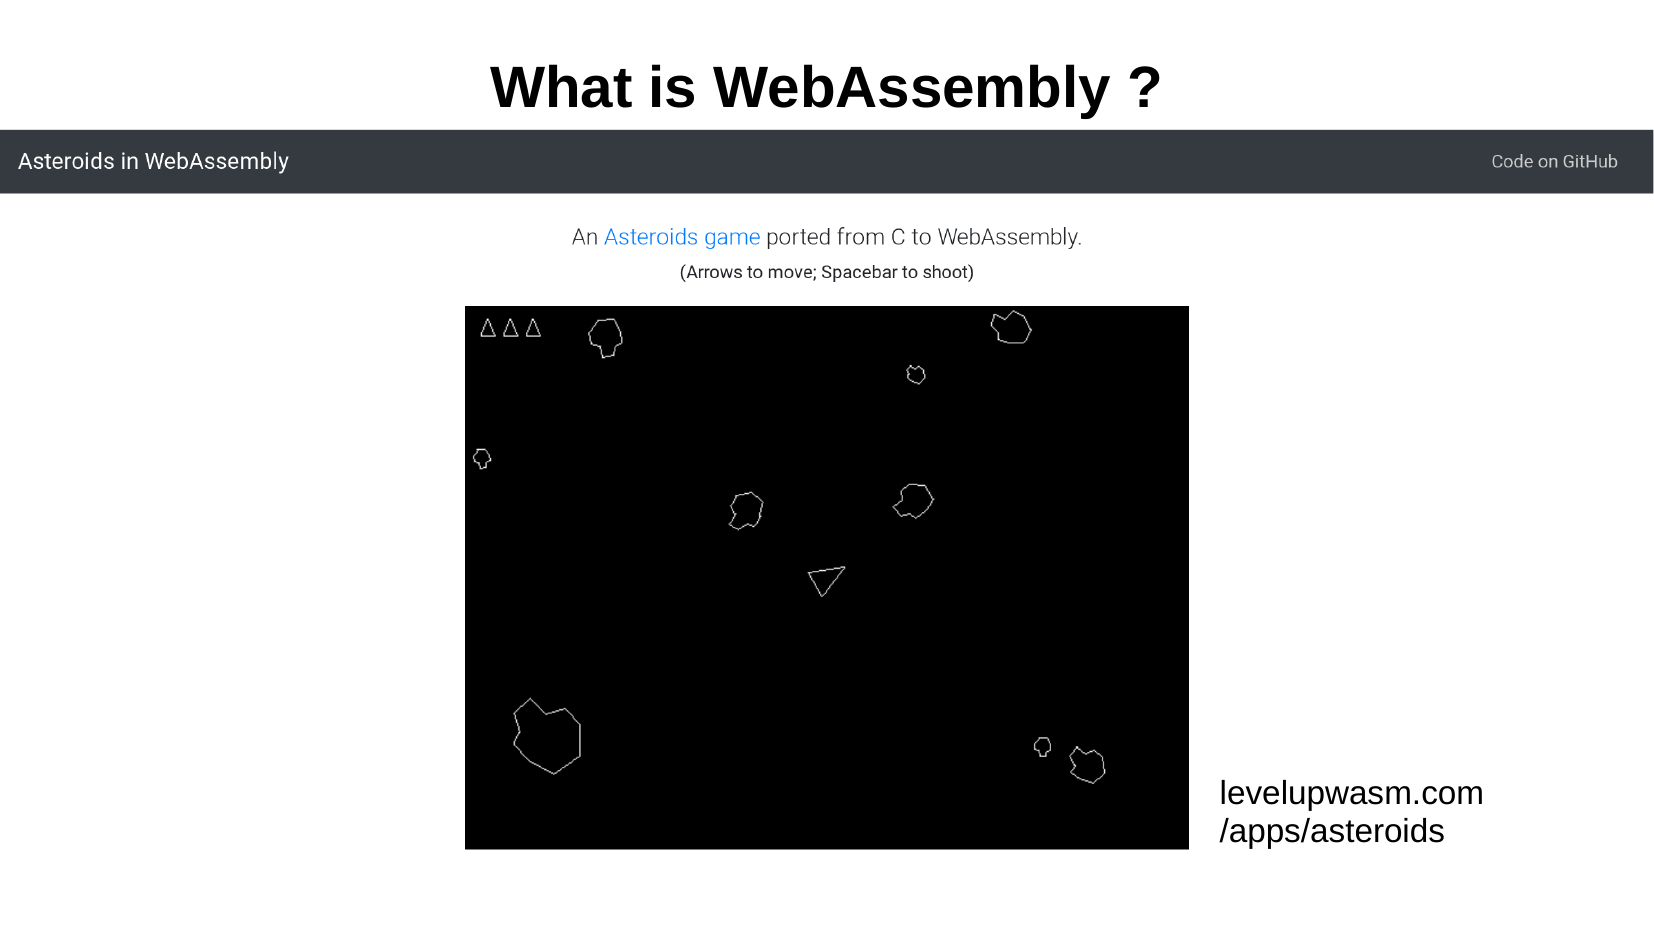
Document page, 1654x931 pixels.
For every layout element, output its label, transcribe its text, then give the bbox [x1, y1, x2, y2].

picture [0, 126, 1654, 860]
text_box What is WebAssembly ? [466, 47, 1188, 128]
text_box levelupwasm.com/apps/asteroids [1204, 767, 1501, 857]
